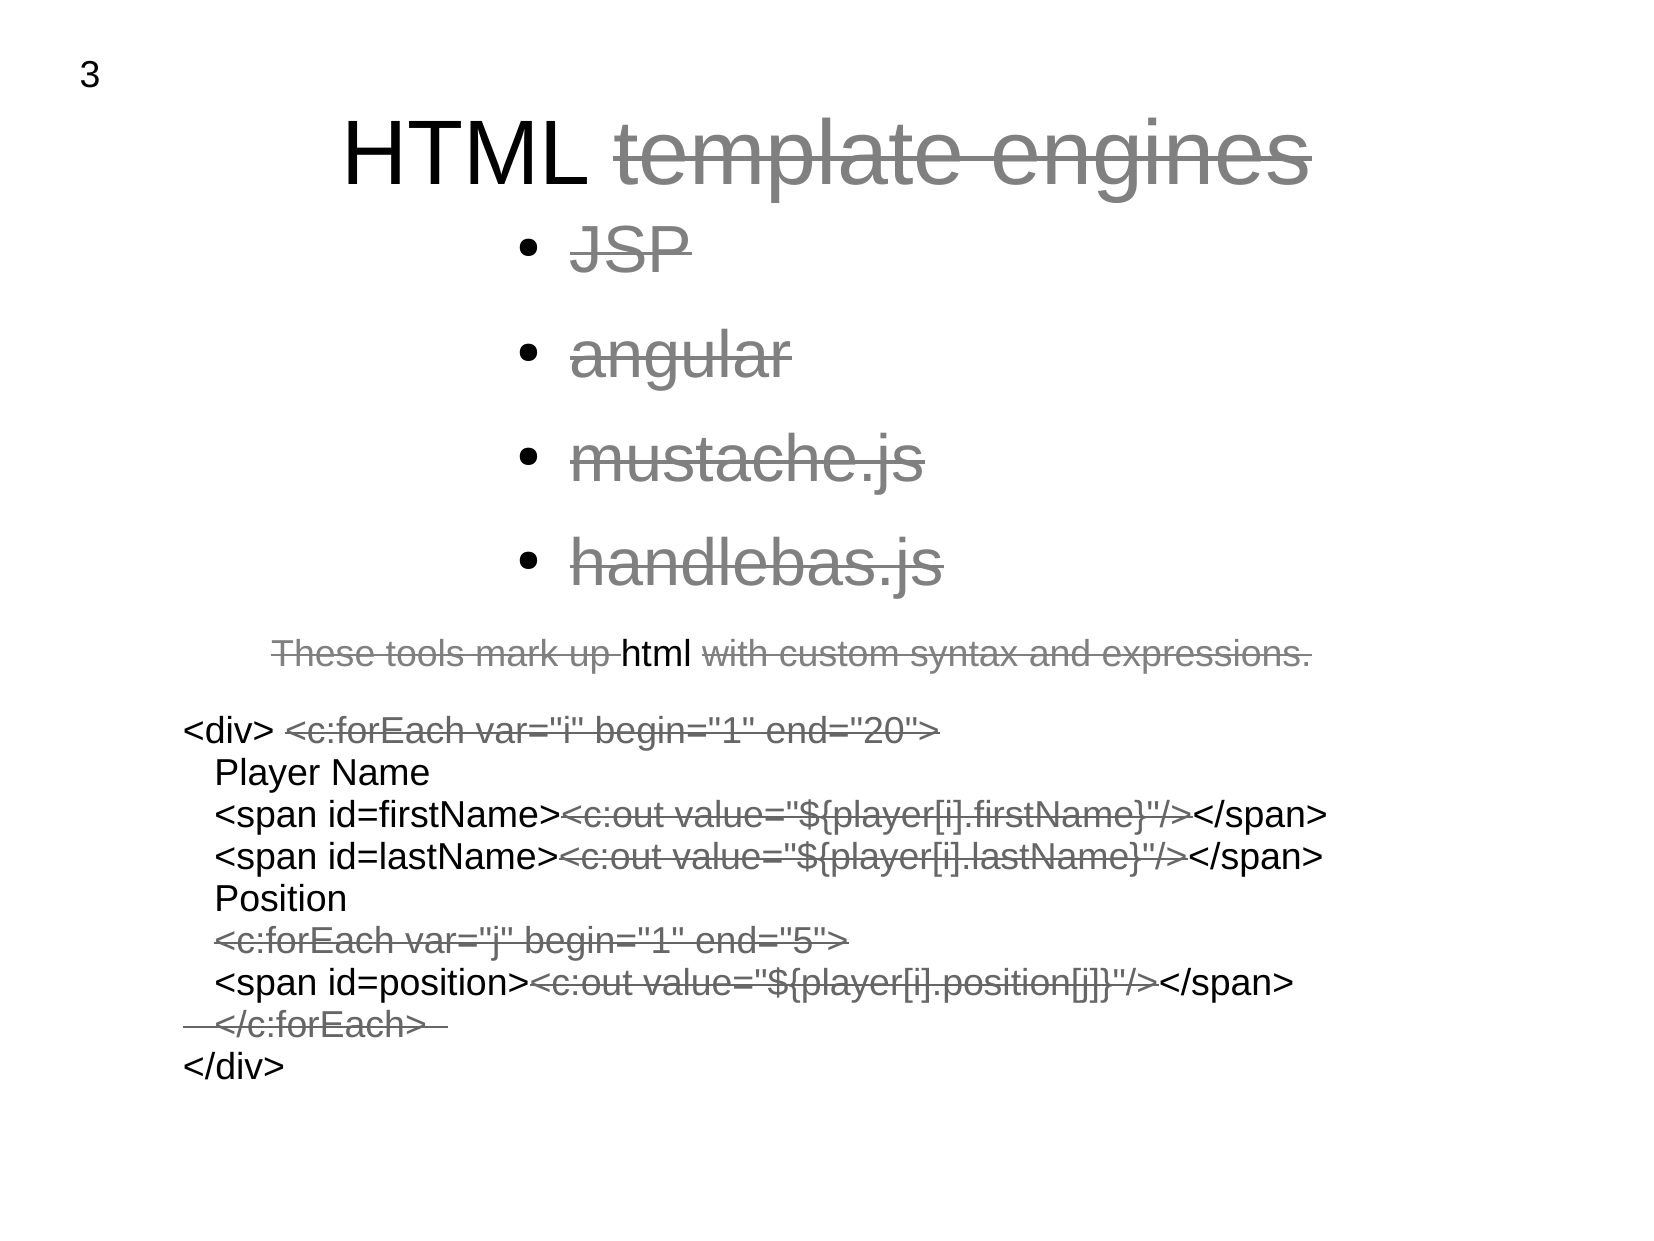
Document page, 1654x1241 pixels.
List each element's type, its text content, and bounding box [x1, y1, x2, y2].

list JSP angular mustache.js handlebas.js [499, 212, 1102, 624]
text_box <div> <c:forEach var="i" begin="1" end="20"> Player Name <span id=firstName><c:out value="${player[i].firstName}"/></span> <span id=lastName><c:out value="${player[i].lastName}"/></span> Position <c:forEach var="j" begin="1" end="5"> <span id=position><c:out value="${player[i].position[j]}"/></span> </c:forEach> </div> [168, 702, 1539, 1096]
title HTML template engines [82, 49, 1571, 257]
text_box 3 [64, 45, 113, 103]
text_box These tools mark up html with custom syntax and expressions. [256, 624, 1469, 702]
